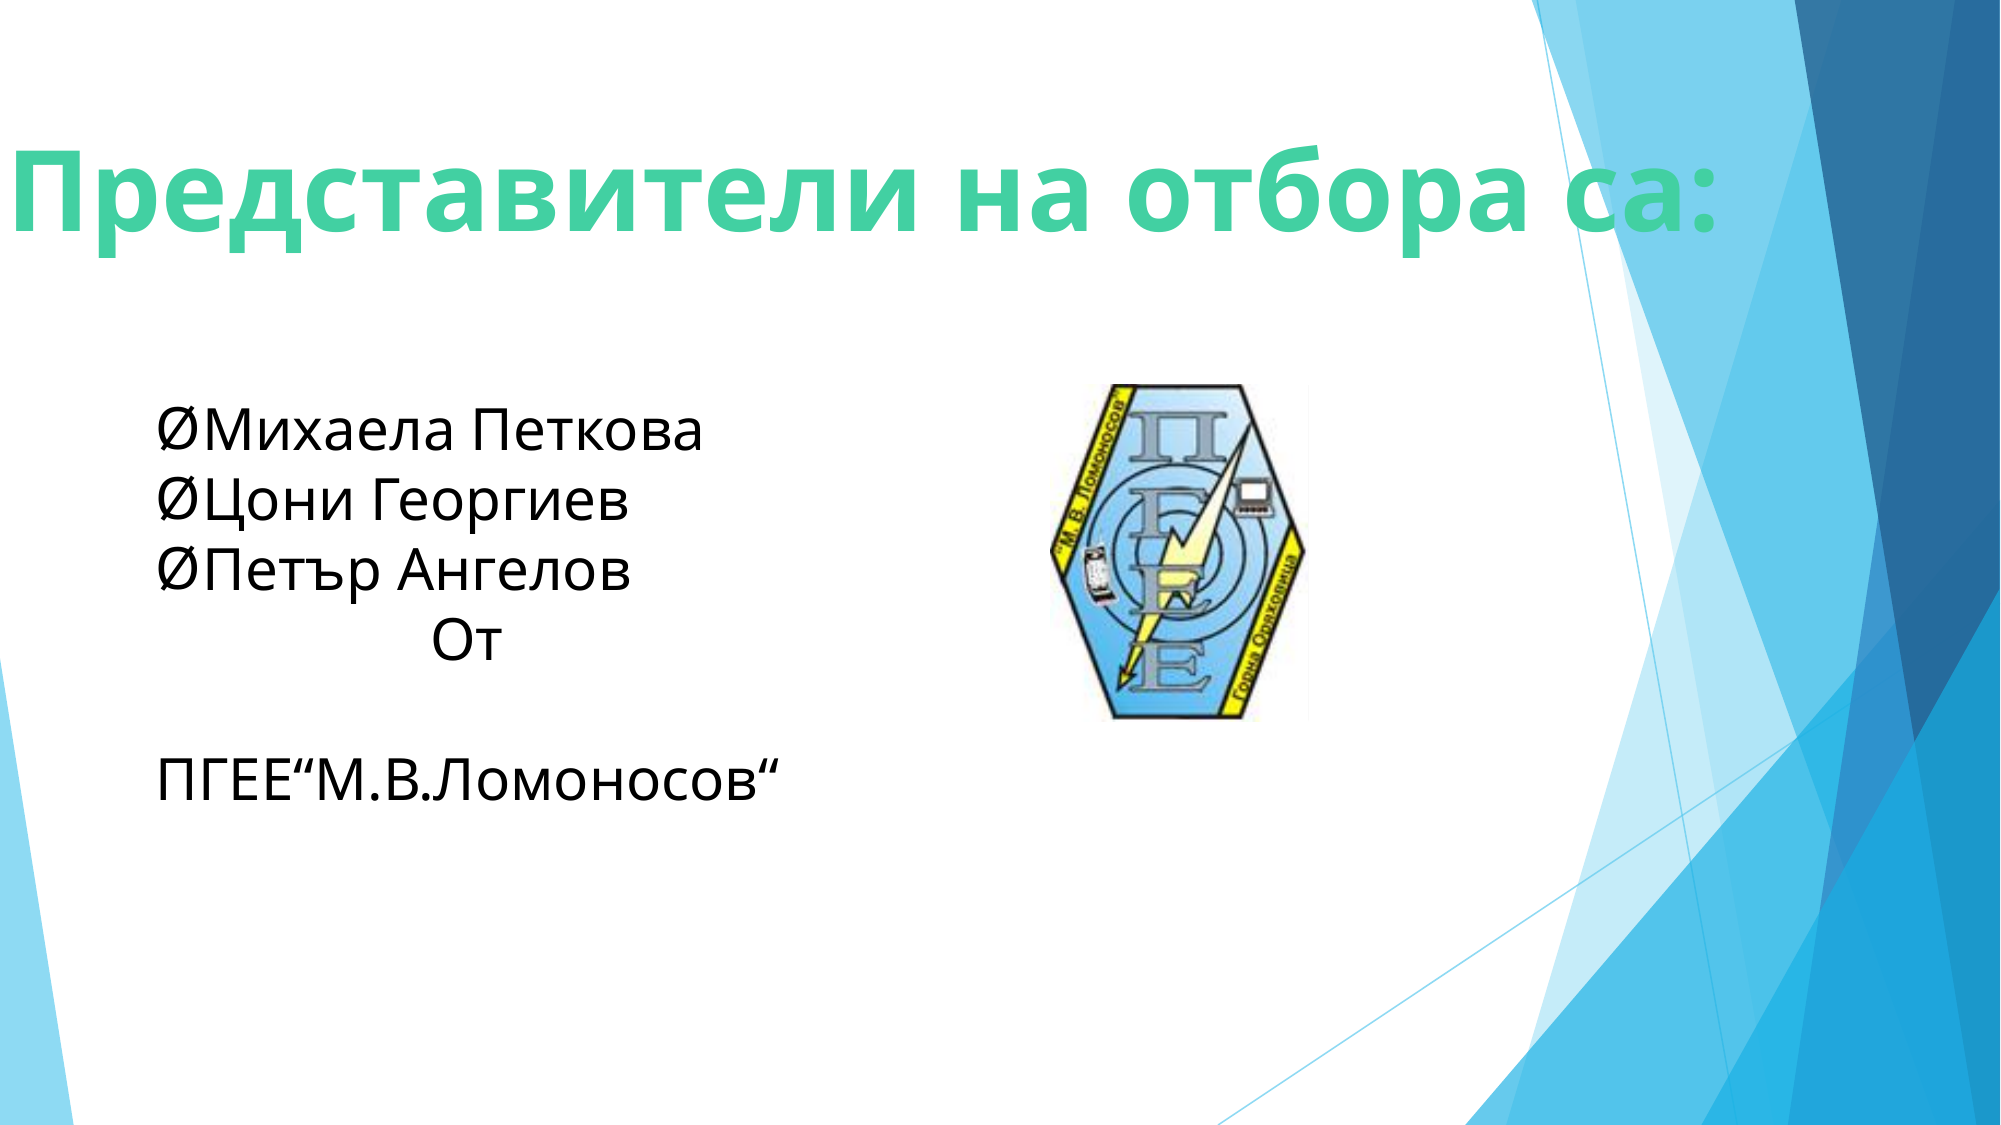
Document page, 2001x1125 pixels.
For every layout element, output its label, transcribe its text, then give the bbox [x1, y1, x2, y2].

text_box Представители на отбора са: [0, 112, 1737, 262]
picture [1050, 384, 1308, 722]
text_box Михаела Петкова Цони Георгиев Петър Ангелов От ПГЕЕ“М.В.Ломоносов“ [140, 384, 809, 754]
